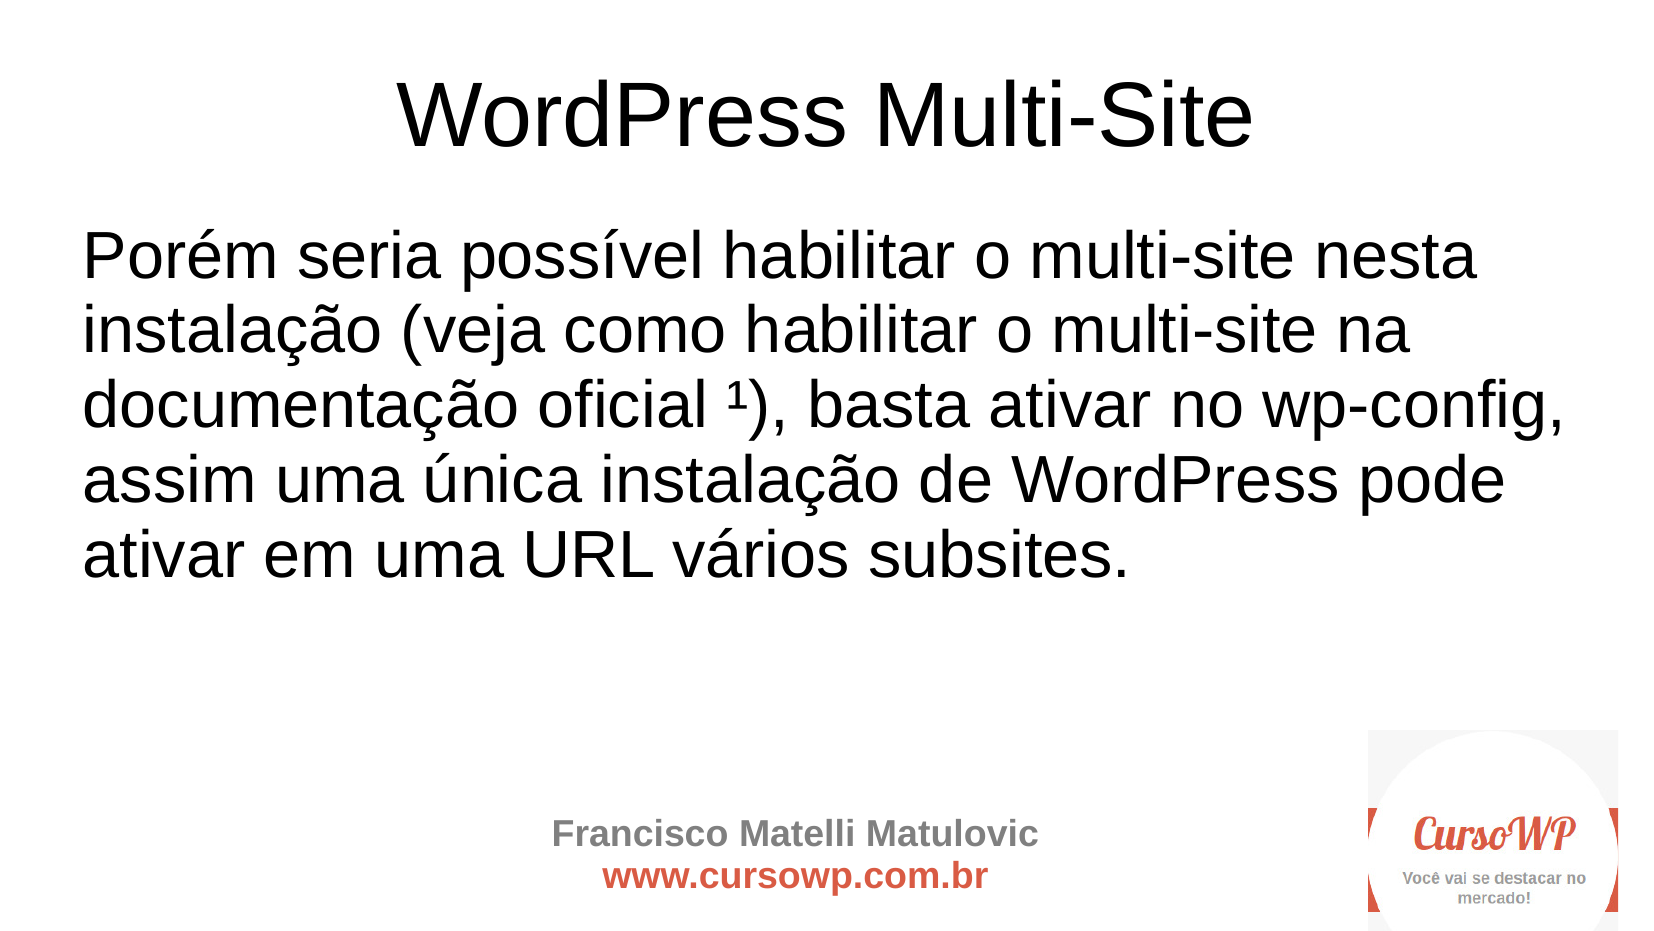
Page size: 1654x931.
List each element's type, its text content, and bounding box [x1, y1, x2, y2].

title WordPress Multi-Site [82, 37, 1571, 193]
picture [1368, 730, 1619, 931]
list Porém seria possível habilitar o multi-site nesta instalação (veja como habilitar o multi-site na documentação oficial ¹), basta ativar no wp-config, assim uma única instalação de WordPress pode ativar em uma URL vários subsites. [82, 217, 1571, 758]
